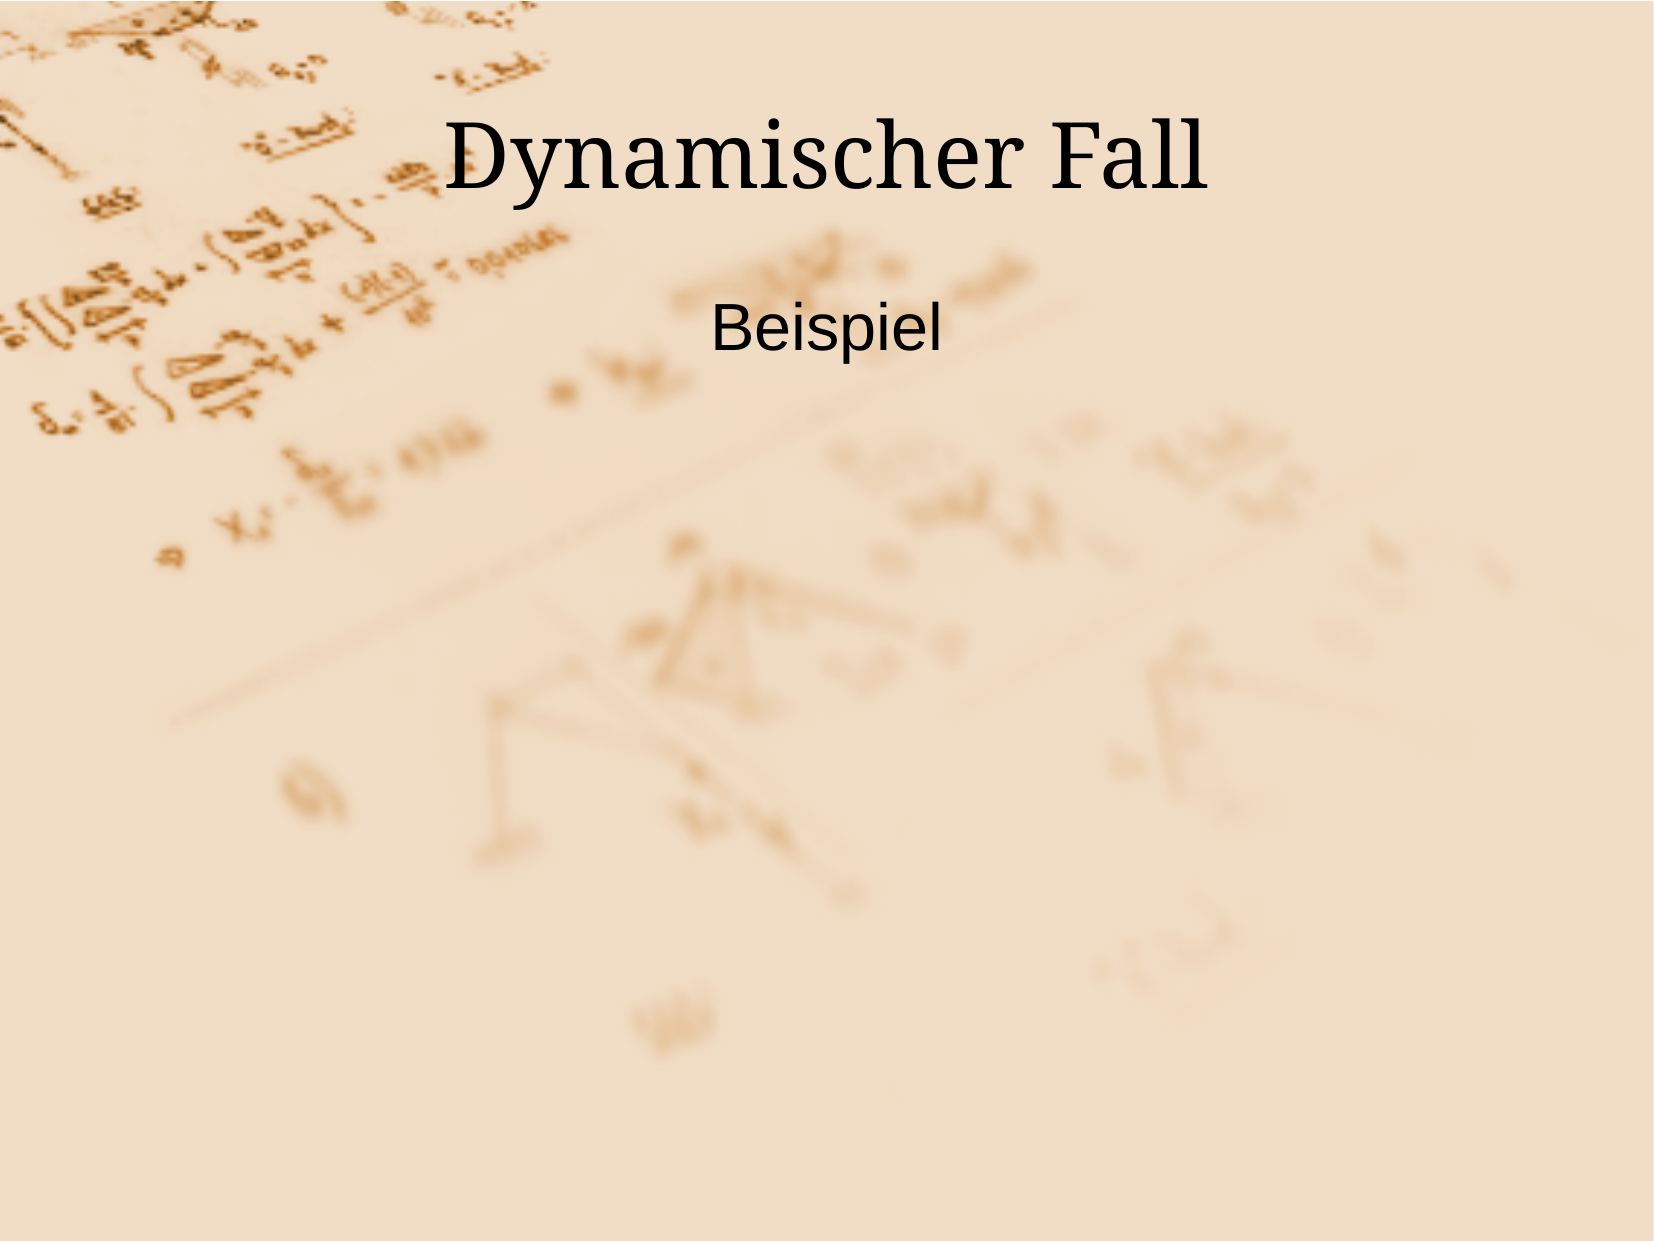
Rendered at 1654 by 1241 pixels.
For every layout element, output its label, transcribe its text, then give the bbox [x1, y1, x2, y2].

picture [0, 1, 1654, 1241]
title Dynamischer Fall [82, 49, 1571, 257]
list Beispiel [82, 290, 1571, 1109]
